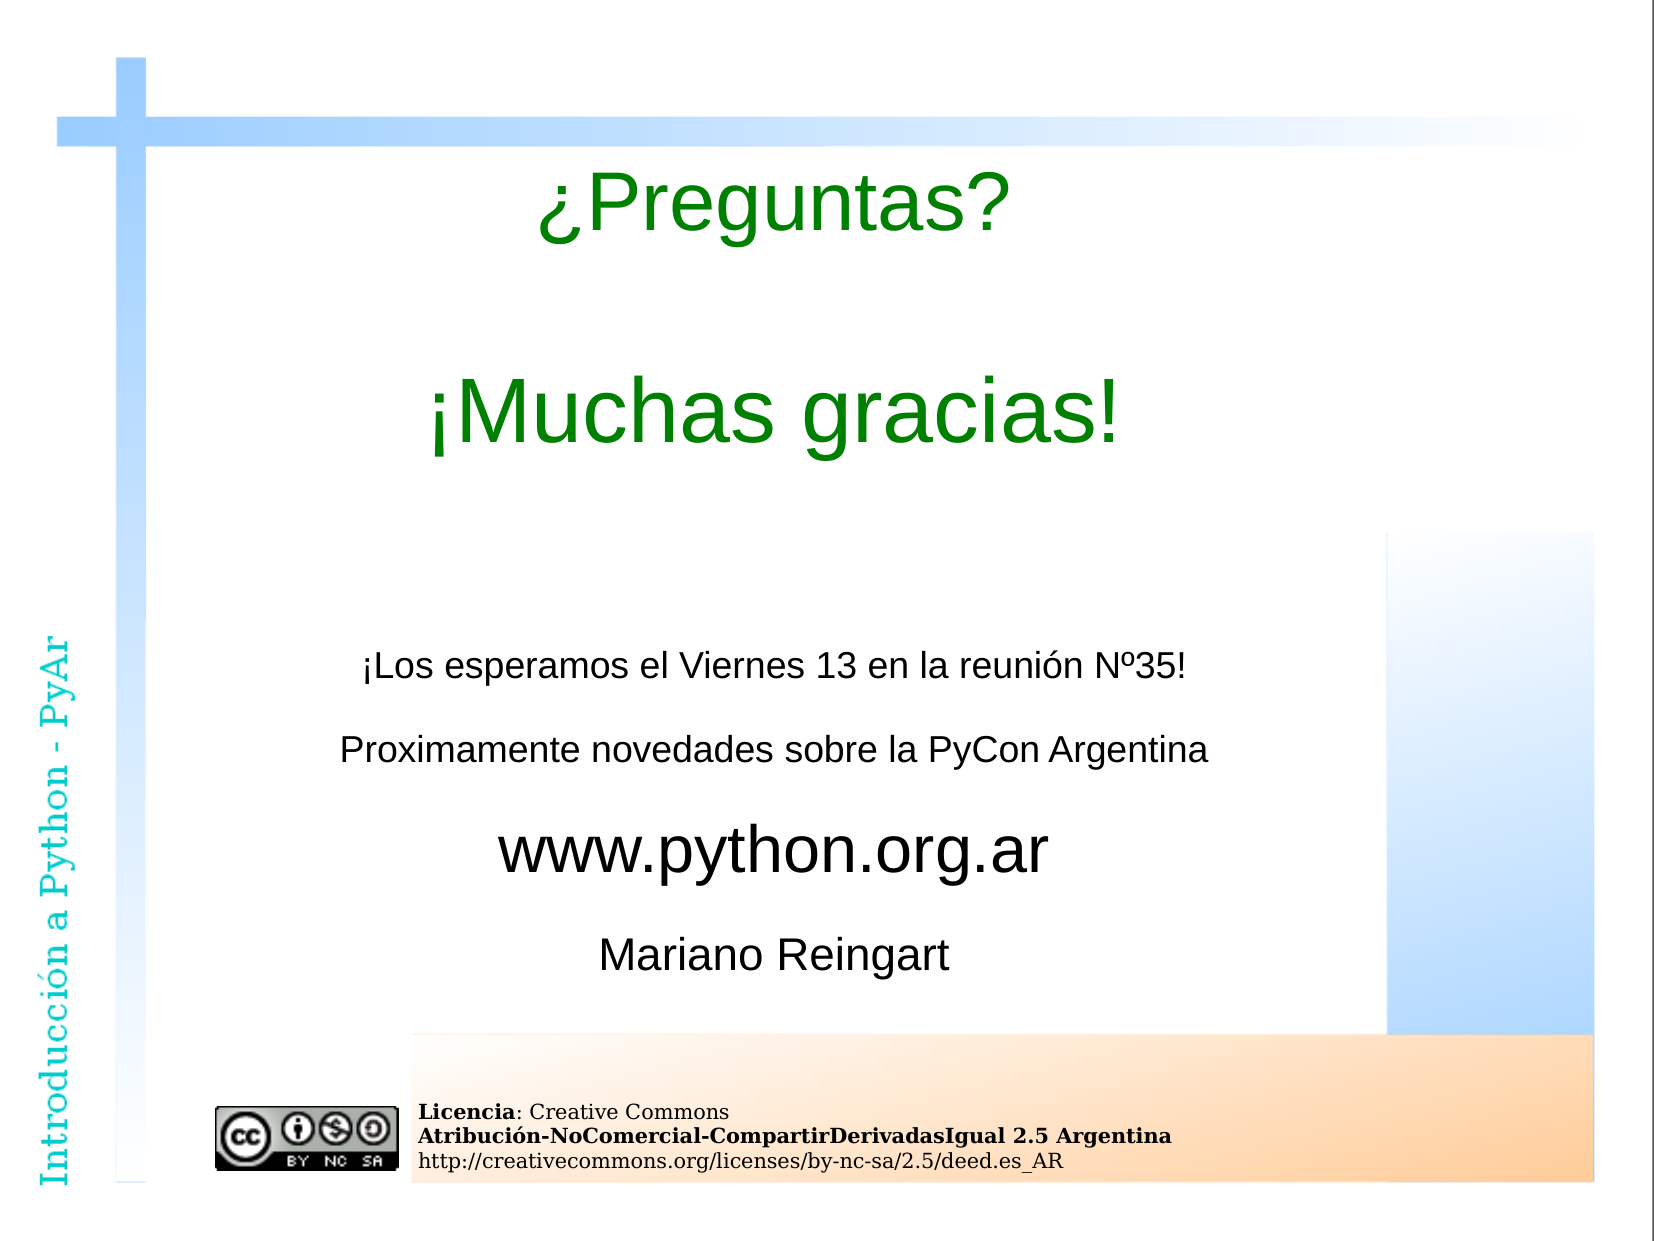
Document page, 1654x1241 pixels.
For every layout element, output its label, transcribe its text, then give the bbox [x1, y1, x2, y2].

picture [0, 0, 1654, 1241]
text_box Licencia: Creative Commons Atribución-NoComercial-CompartirDerivadasIgual 2.5 Argentina http://creativecommons.org/licenses/by-nc-sa/2.5/deed.es_AR [418, 1092, 1270, 1181]
text_box ¿Preguntas? ¡Muchas gracias! ¡Los esperamos el Viernes 13 en la reunión Nº35! Proximamente novedades sobre la PyCon Argentina www.python.org.ar Mariano Reingart [324, 147, 1388, 988]
